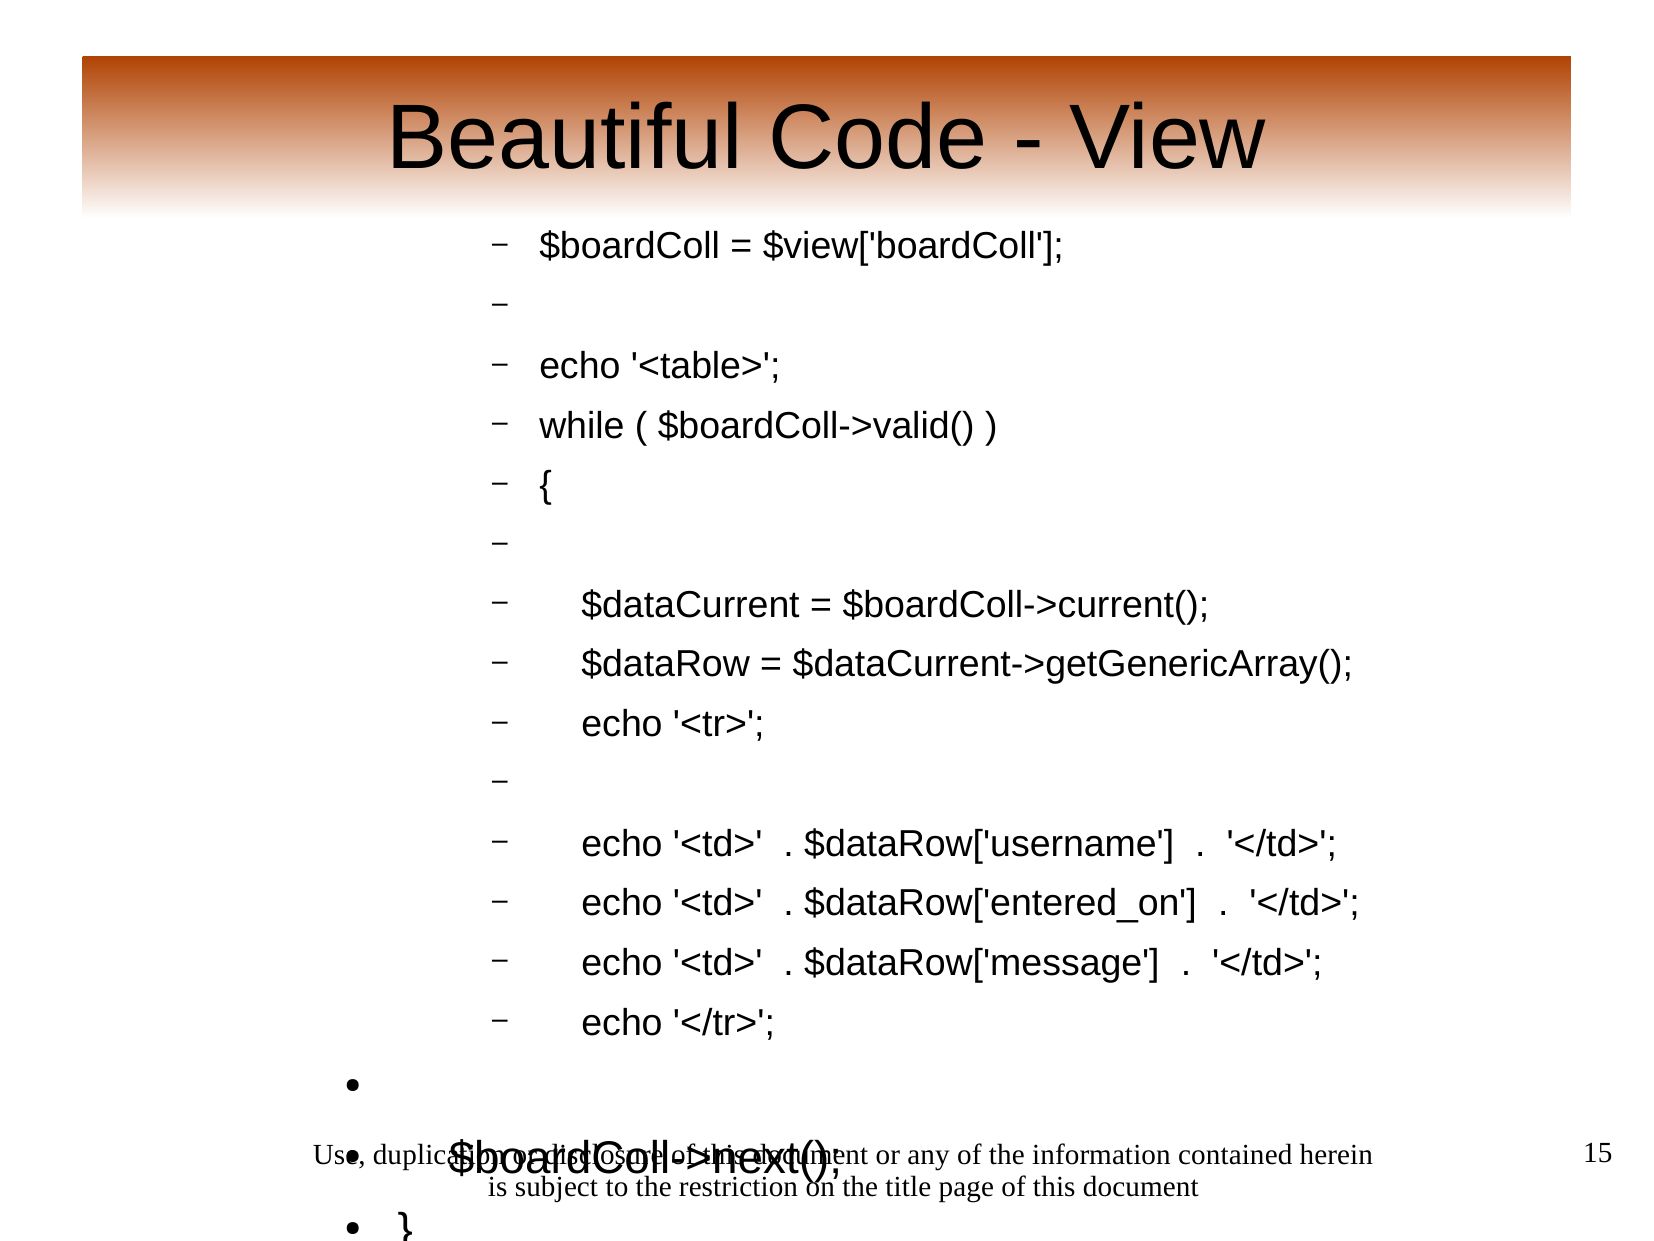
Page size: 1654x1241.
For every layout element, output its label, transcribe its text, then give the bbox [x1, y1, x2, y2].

list $boardColl = $view['boardColl']; echo '<table>'; while ( $boardColl->valid() ) { $dataCurrent = $boardColl->current(); $dataRow = $dataCurrent->getGenericArray(); echo '<tr>'; echo '<td>' . $dataRow['username'] . '</td>'; echo '<td>' . $dataRow['entered_on'] . '</td>'; echo '<td>' . $dataRow['message'] . '</td>'; echo '</tr>'; $boardColl->next(); } echo '</table>'; echo "</div>"; [75, 225, 1613, 1044]
title Beautiful Code - View [82, 56, 1571, 218]
